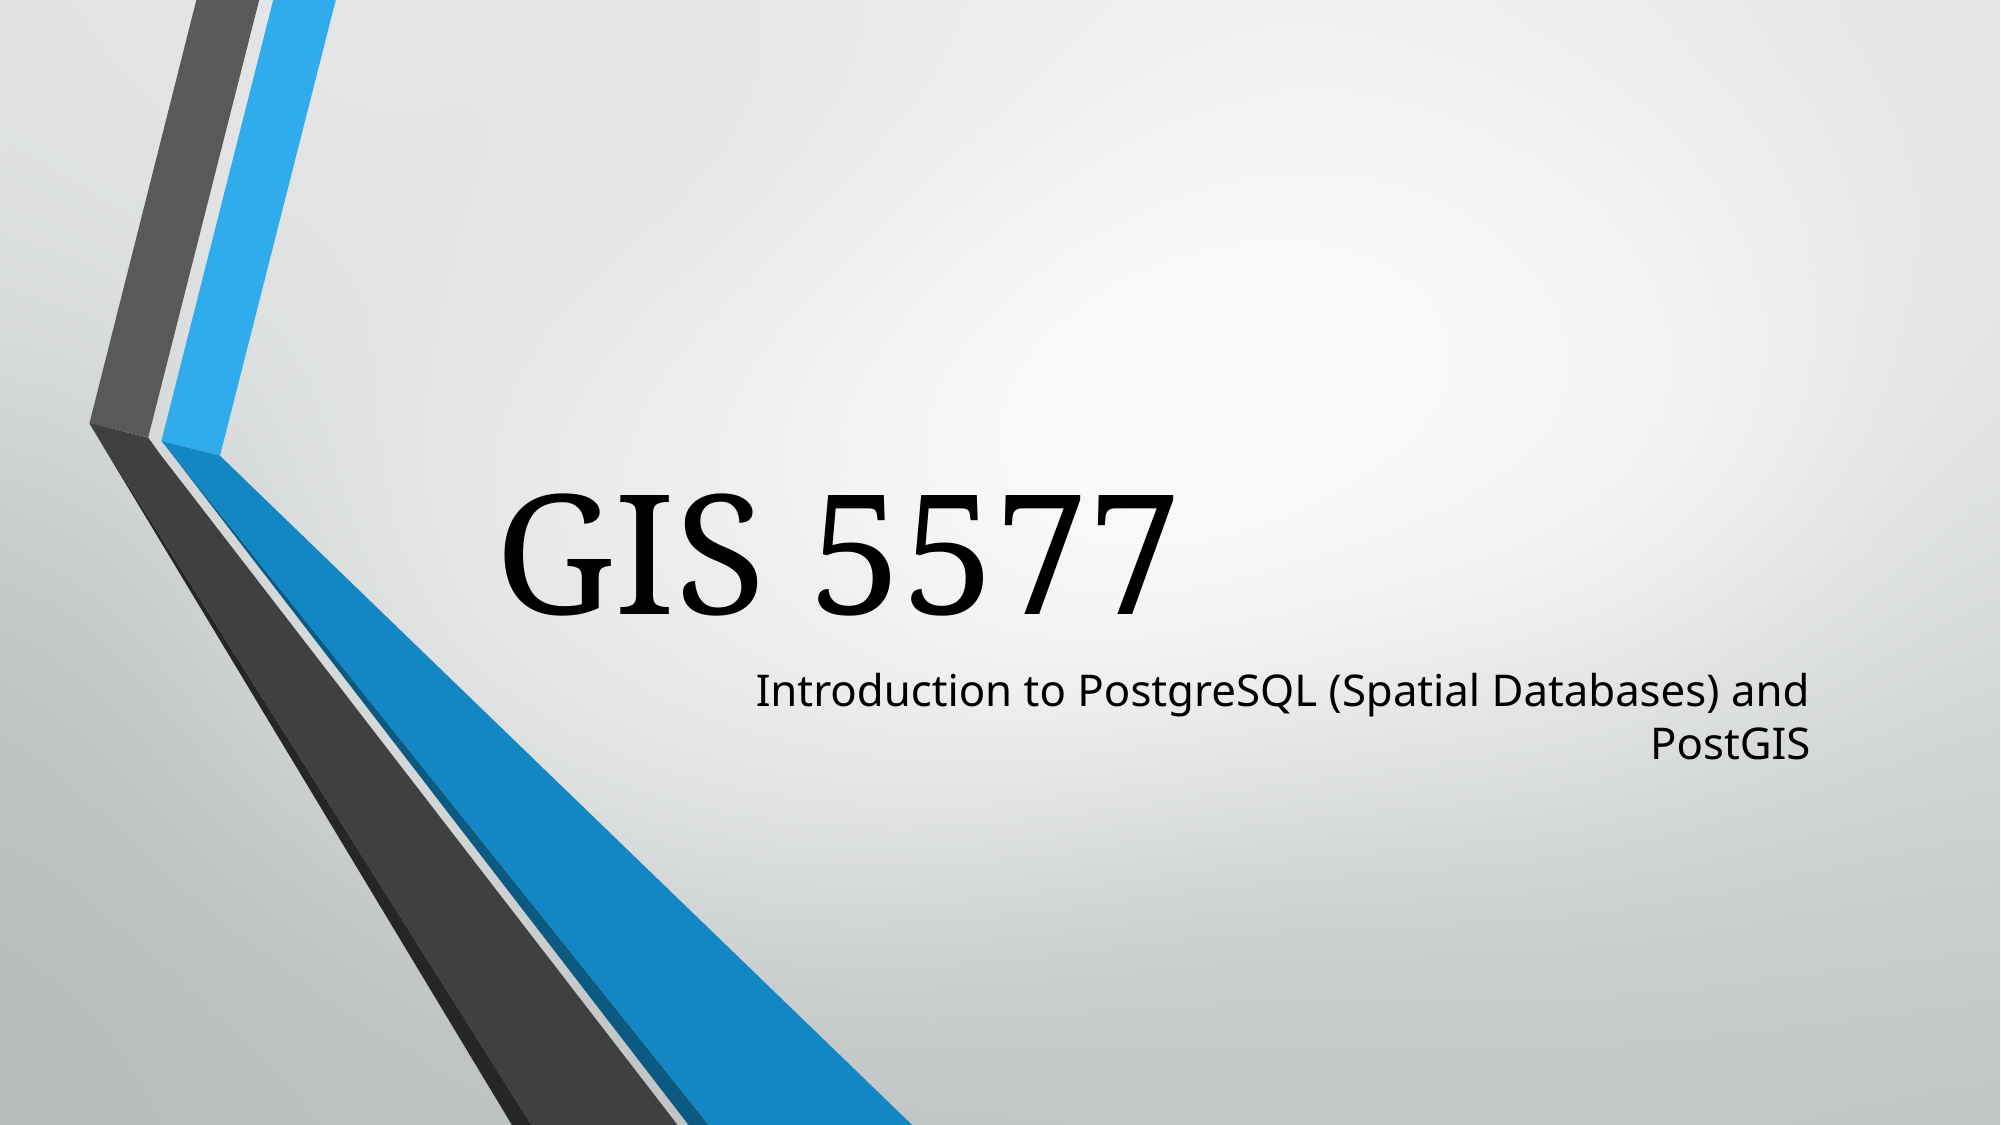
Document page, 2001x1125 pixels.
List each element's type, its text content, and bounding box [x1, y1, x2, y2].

subtitle Introduction to PostgreSQL (Spatial Databases) and PostGIS [740, 655, 1887, 884]
title GIS 5577 [480, 226, 1887, 656]
